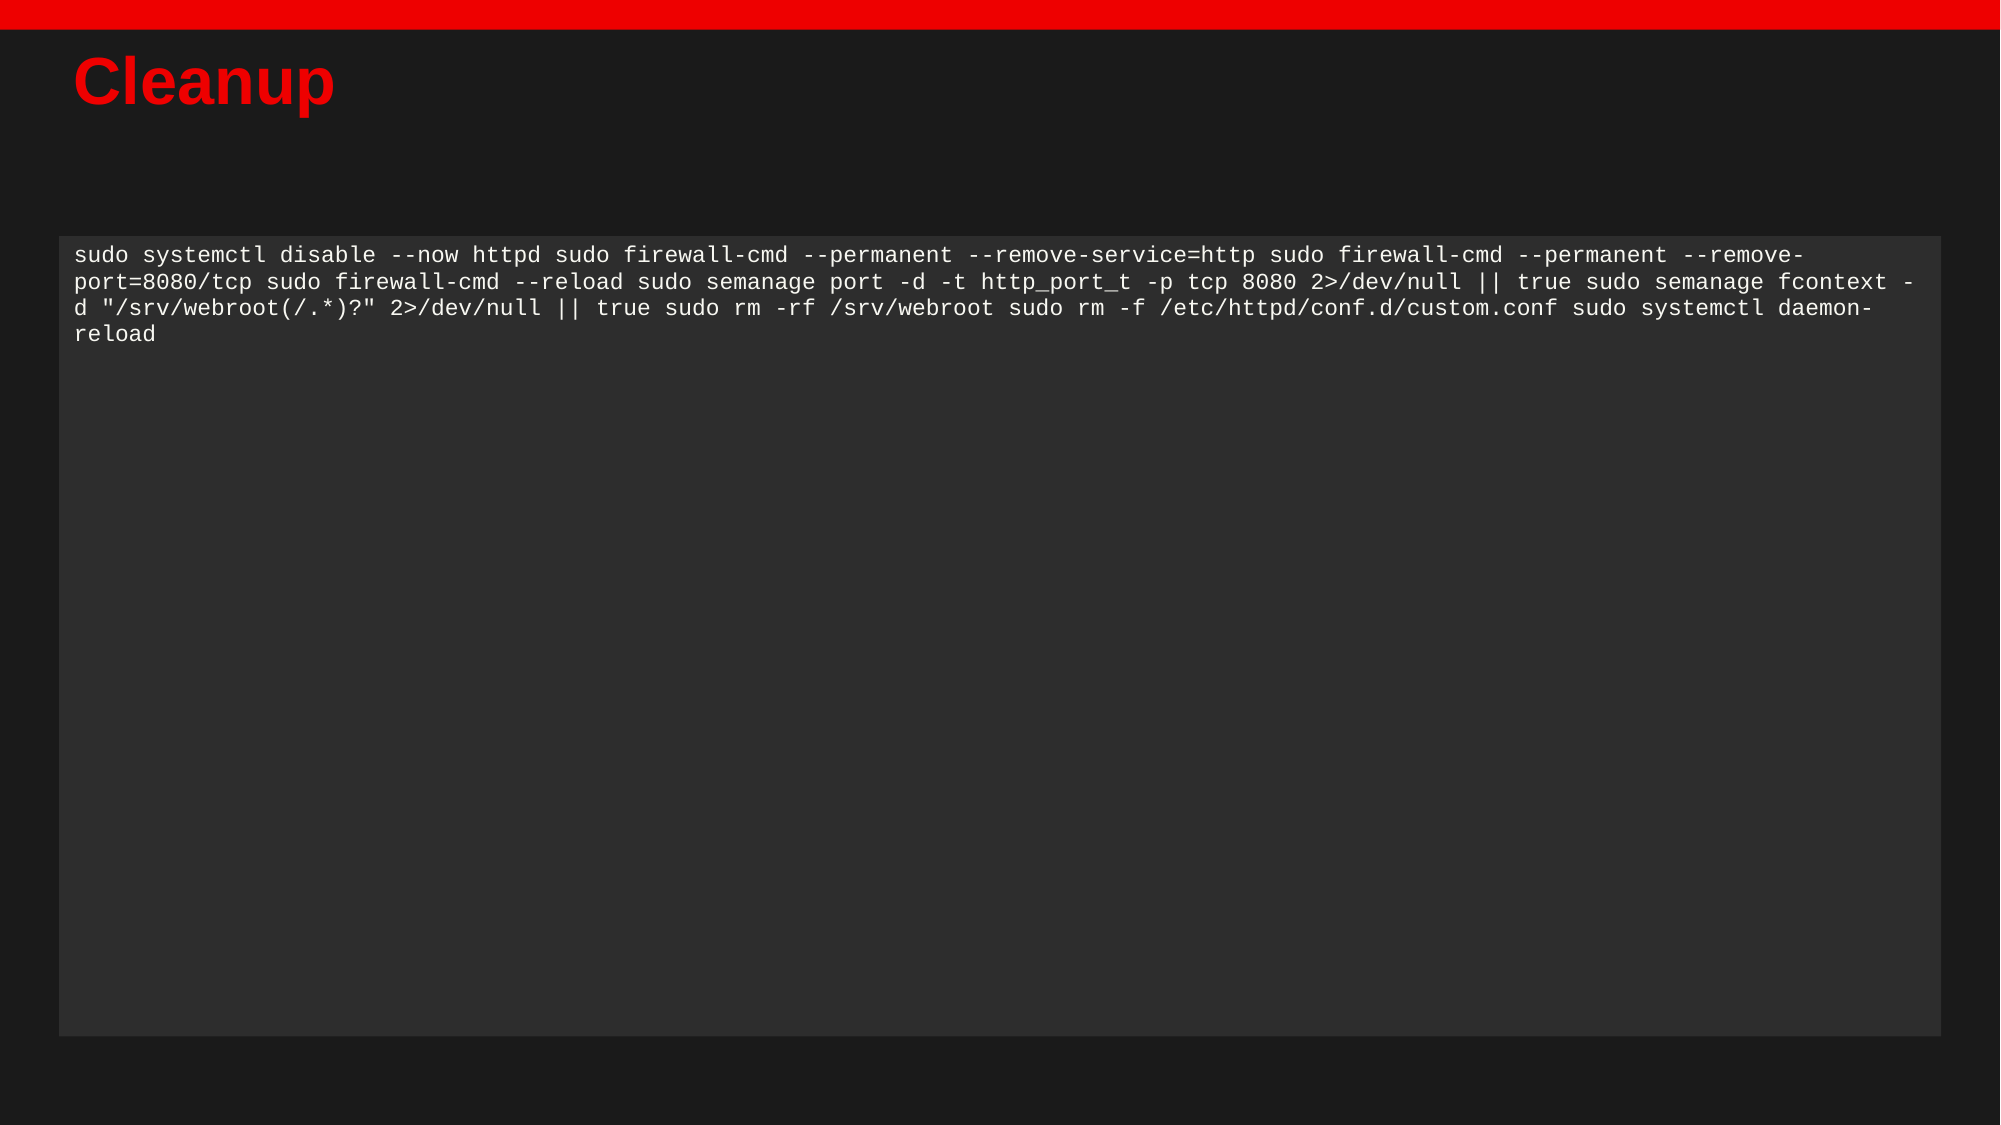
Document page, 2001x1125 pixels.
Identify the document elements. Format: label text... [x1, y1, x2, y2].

text_box sudo systemctl disable --now httpd sudo firewall-cmd --permanent --remove-service=http sudo firewall-cmd --permanent --remove-port=8080/tcp sudo firewall-cmd --reload sudo semanage port -d -t http_port_t -p tcp 8080 2>/dev/null || true sudo semanage fcontext -d "/srv/webroot(/.*)?" 2>/dev/null || true sudo rm -rf /srv/webroot sudo rm -f /etc/httpd/conf.d/custom.conf sudo systemctl daemon-reload [59, 236, 1942, 1037]
text_box [0, 0, 2001, 30]
text_box Cleanup [59, 36, 1942, 208]
